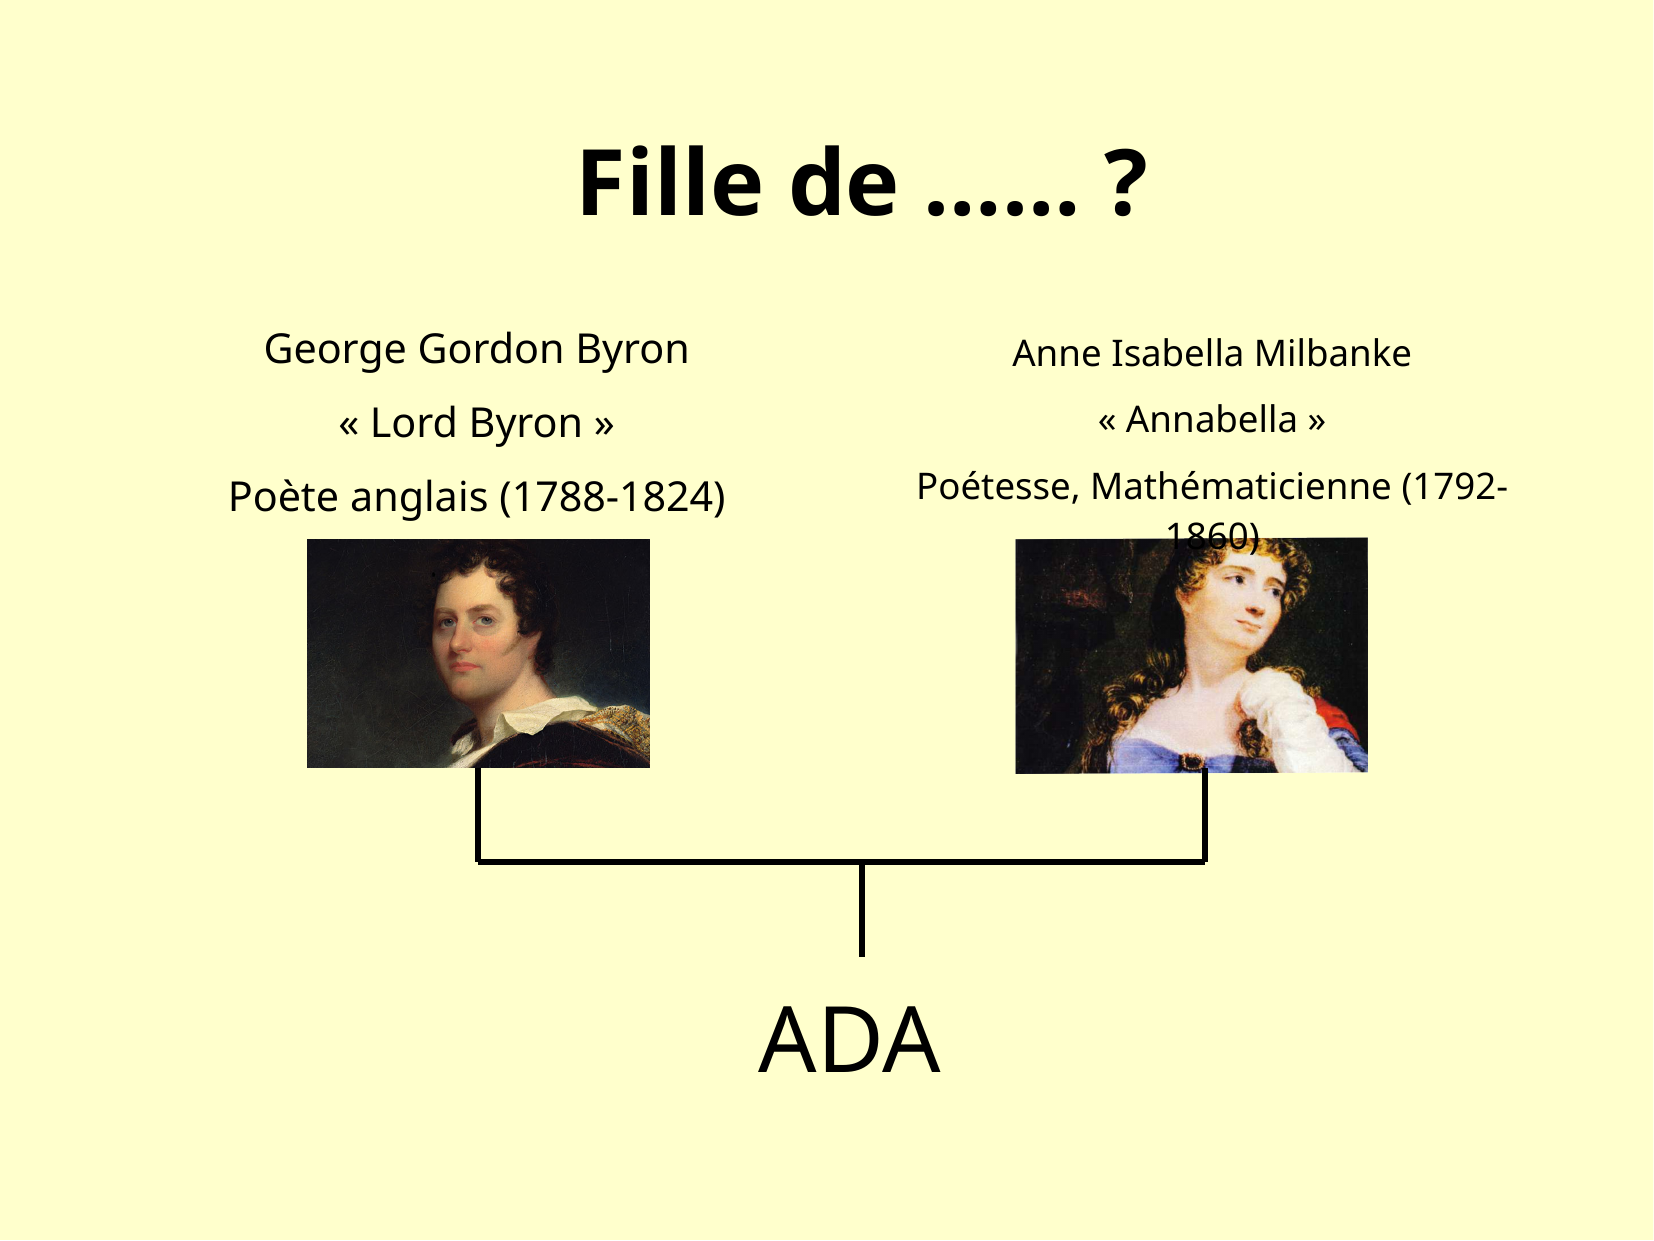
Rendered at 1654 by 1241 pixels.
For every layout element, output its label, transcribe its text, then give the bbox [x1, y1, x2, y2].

list ADA [661, 974, 969, 1182]
list Anne Isabella Milbanke « Annabella » Poétesse, Mathématicienne (1792-1860) [838, 327, 1548, 562]
picture [307, 539, 650, 768]
picture [1015, 562, 1368, 774]
list George Gordon Byron « Lord Byron » Poète anglais (1788-1824) [112, 319, 798, 526]
title Fille de …… ? [118, 76, 1607, 284]
